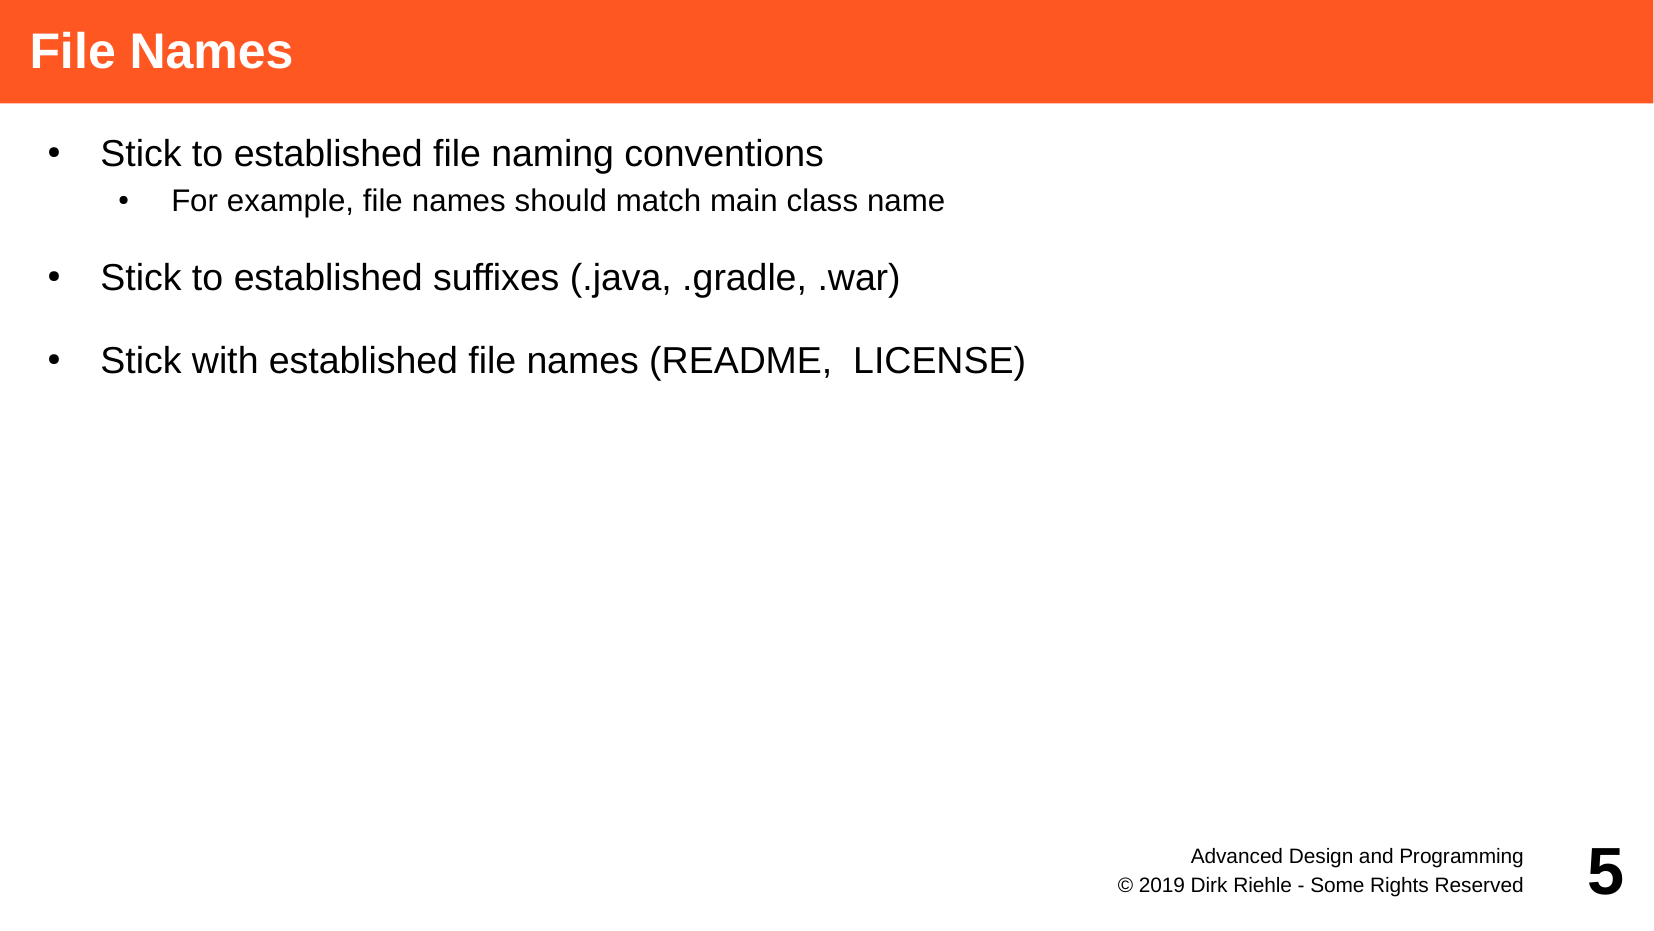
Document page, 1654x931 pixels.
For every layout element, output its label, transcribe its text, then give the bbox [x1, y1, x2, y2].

list Stick to established file naming conventions For example, file names should match main class name Stick to established suffixes (.java, .gradle, .war) Stick with established file names (README, LICENSE) [29, 132, 1625, 813]
title File Names [0, 0, 1654, 104]
